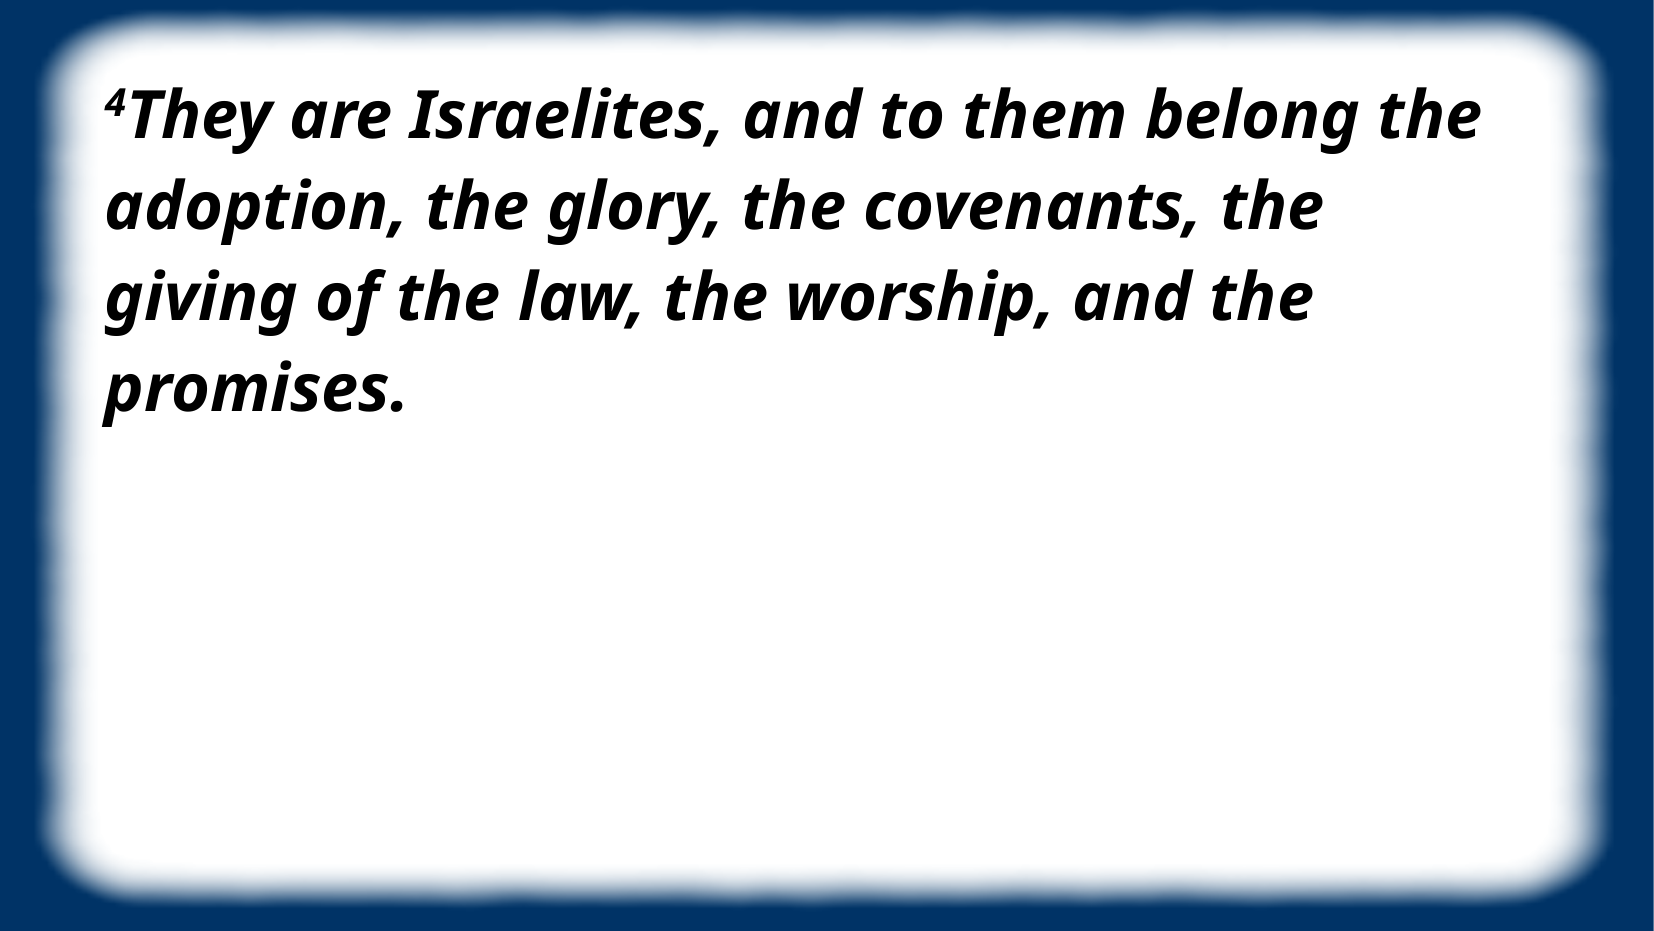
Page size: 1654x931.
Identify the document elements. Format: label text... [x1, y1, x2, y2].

text_box 4They are Israelites, and to them belong the adoption, the glory, the covenants, the giving of the law, the worship, and the promises. [90, 60, 1546, 342]
picture [0, 0, 1654, 931]
